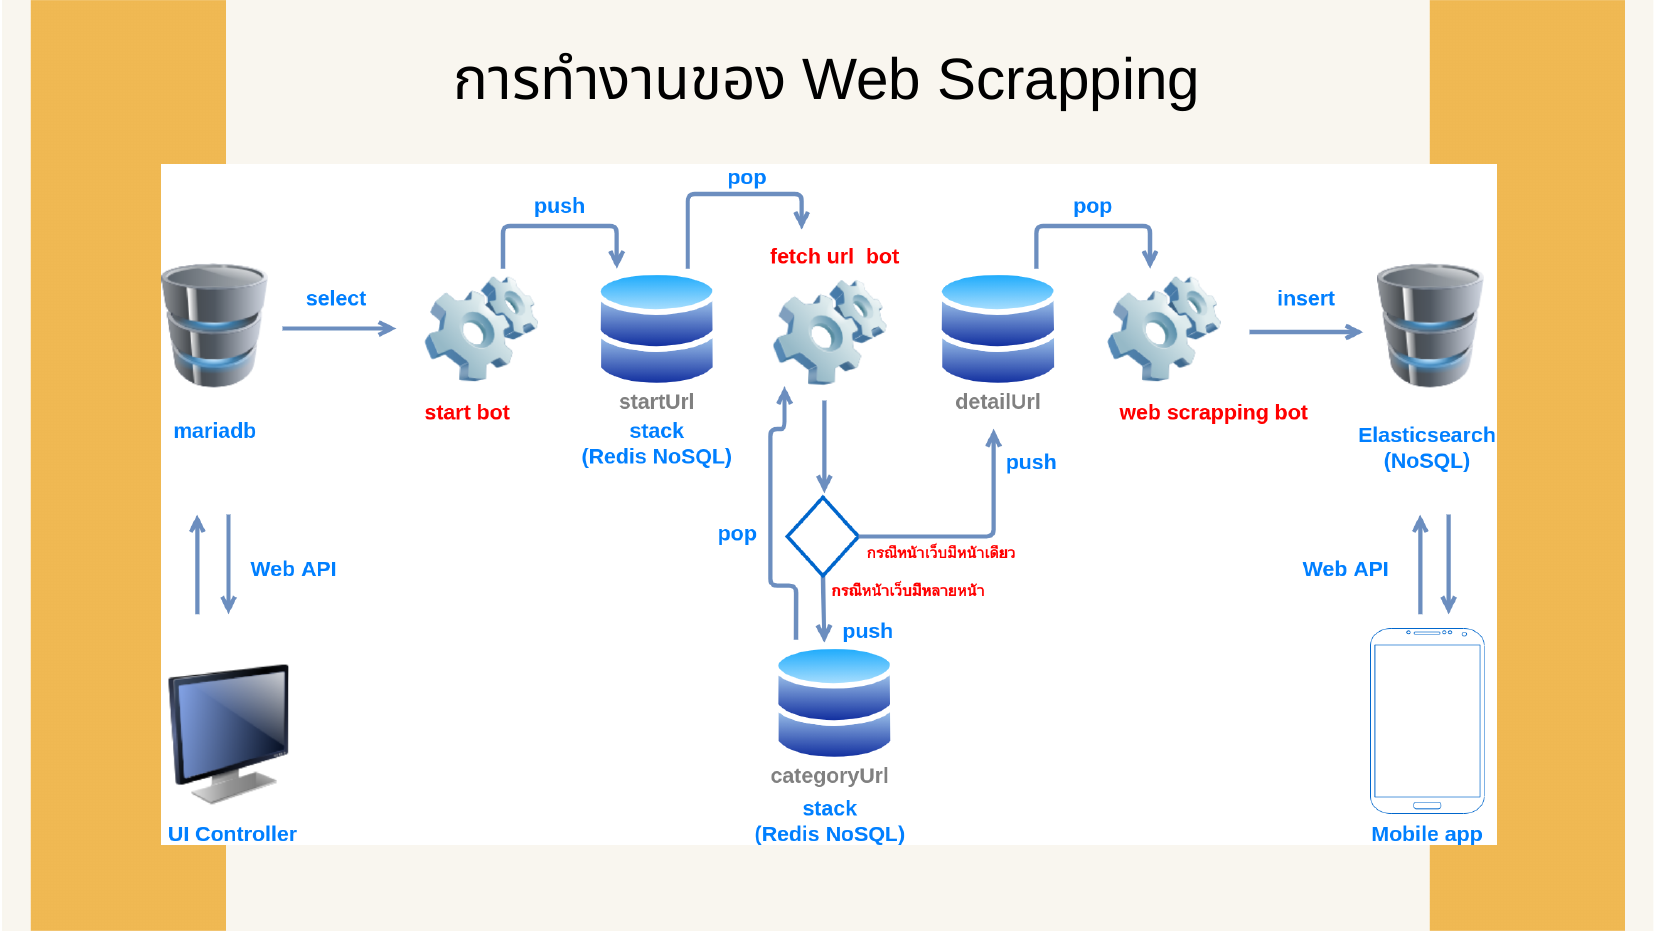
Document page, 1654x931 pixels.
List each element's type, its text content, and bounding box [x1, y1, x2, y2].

picture [2, 0, 1654, 931]
title การทำงานของ Web Scrapping [226, 7, 1429, 163]
